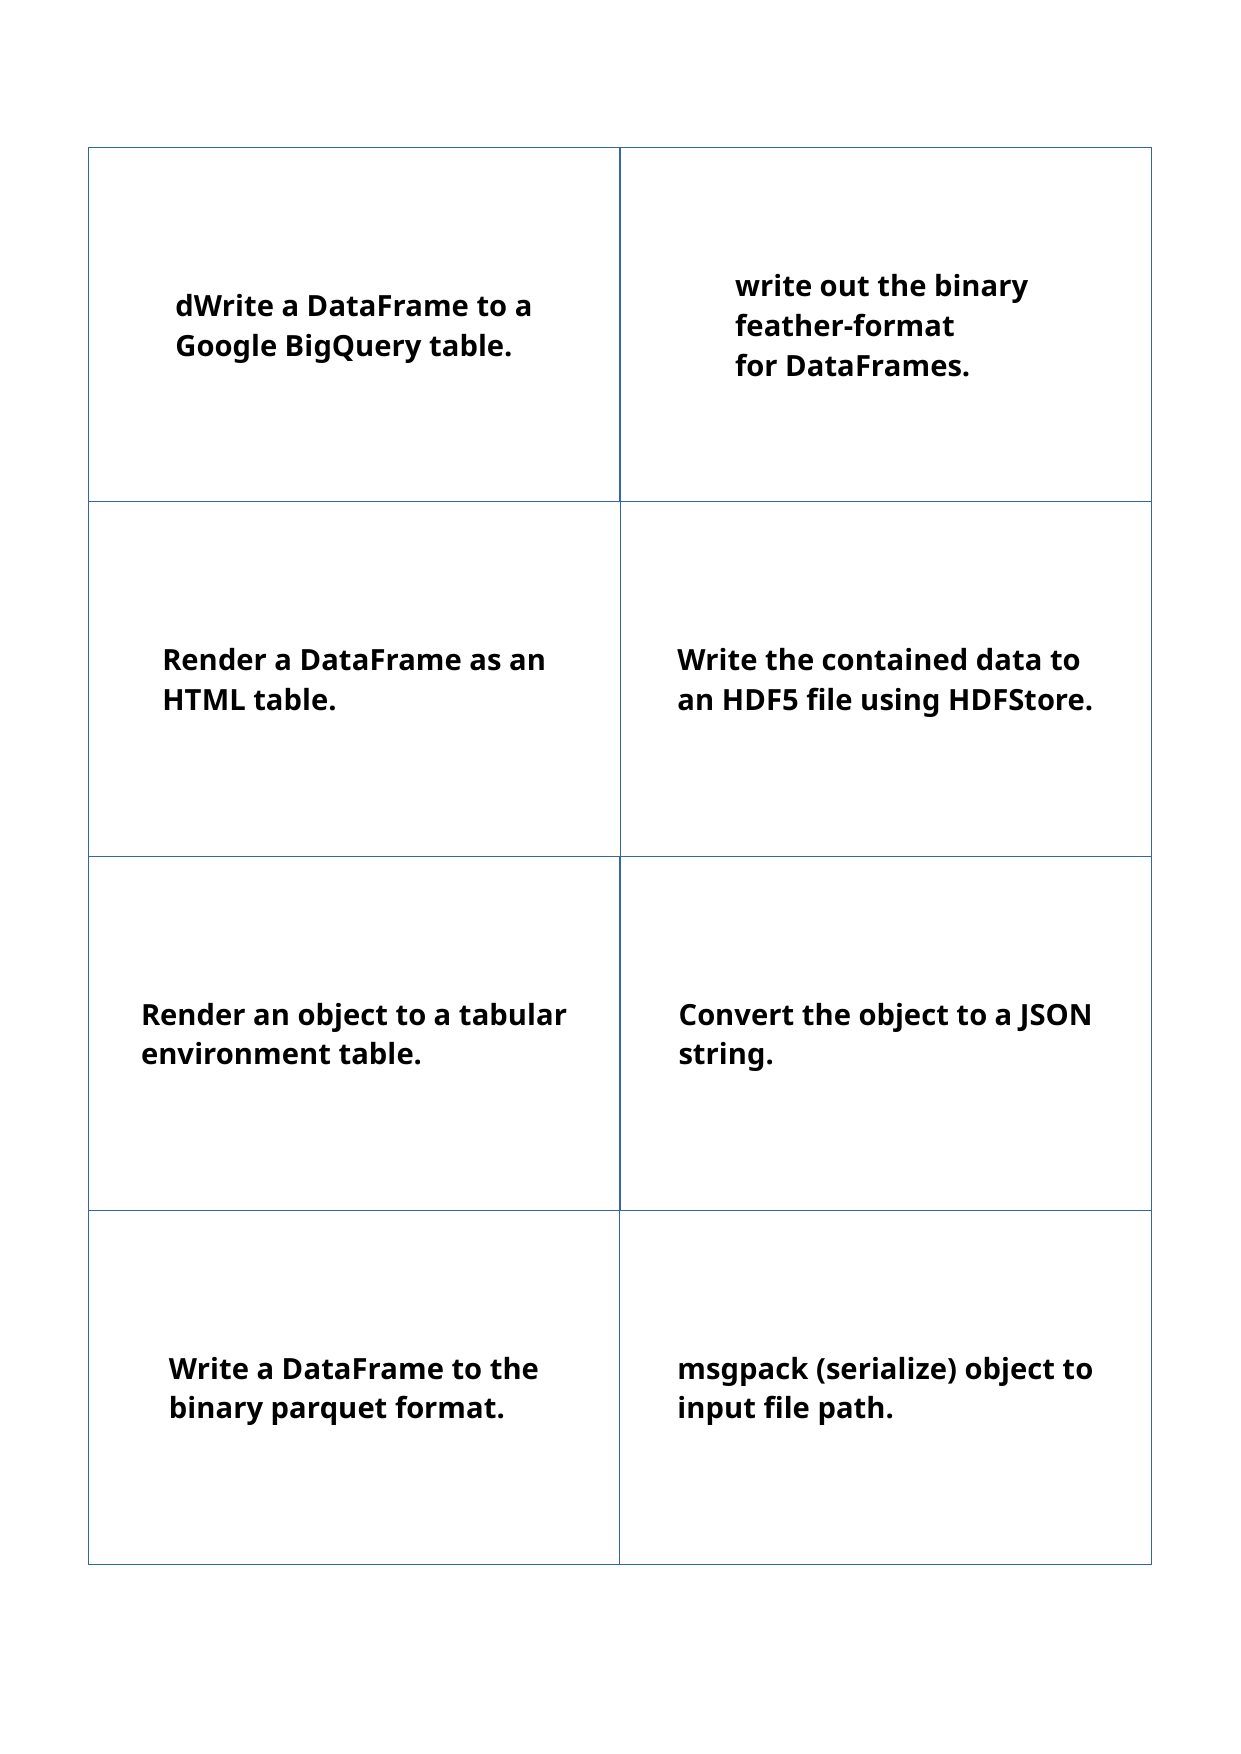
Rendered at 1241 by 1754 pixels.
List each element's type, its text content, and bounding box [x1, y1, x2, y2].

text_box msgpack (serialize) object to input file path. [619, 1210, 1152, 1565]
text_box Write the contained data to an HDF5 file using HDFStore. [620, 501, 1152, 856]
text_box dWrite a DataFrame to a Google BigQuery table. [88, 147, 620, 501]
text_box Write a DataFrame to the binary parquet format. [88, 1210, 619, 1565]
text_box write out the binary feather-format for DataFrames. [620, 147, 1152, 501]
text_box Render an object to a tabular environment table. [88, 856, 620, 1210]
text_box Convert the object to a JSON string. [620, 856, 1152, 1210]
text_box Render a DataFrame as an HTML table. [88, 501, 620, 856]
